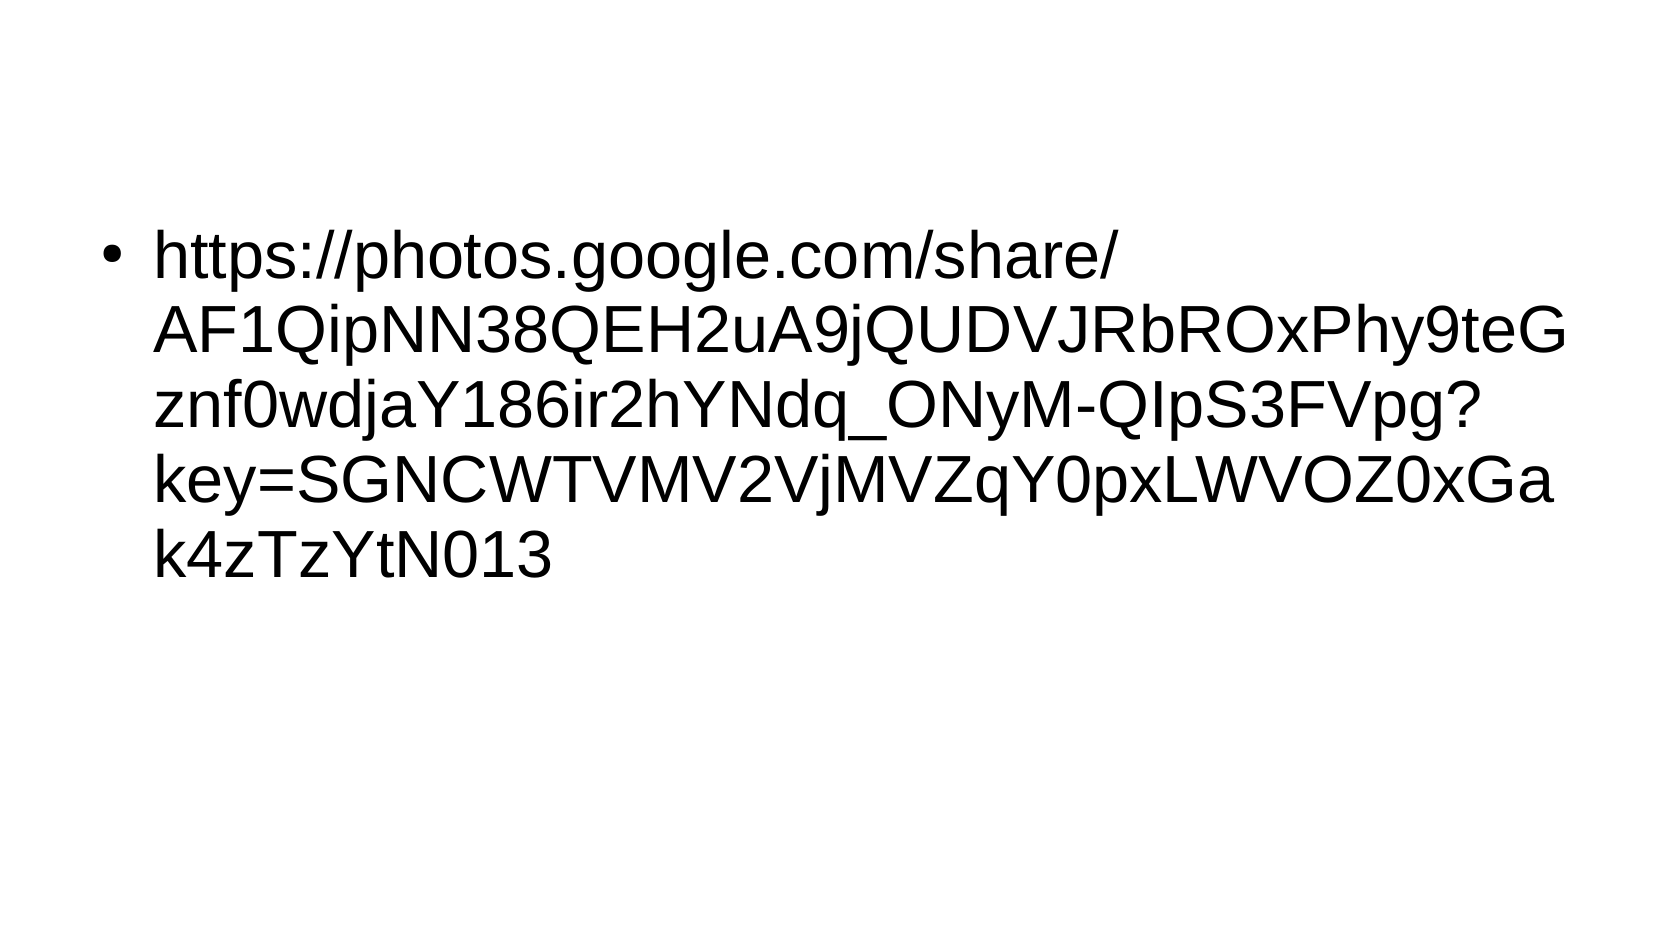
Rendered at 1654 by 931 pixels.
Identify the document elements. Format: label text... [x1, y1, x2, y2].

list https://photos.google.com/share/AF1QipNN38QEH2uA9jQUDVJRbROxPhy9teGznf0wdjaY186ir2hYNdq_ONyM-QIpS3FVpg?key=SGNCWTVMV2VjMVZqY0pxLWVOZ0xGak4zTzYtN013 [82, 217, 1571, 758]
